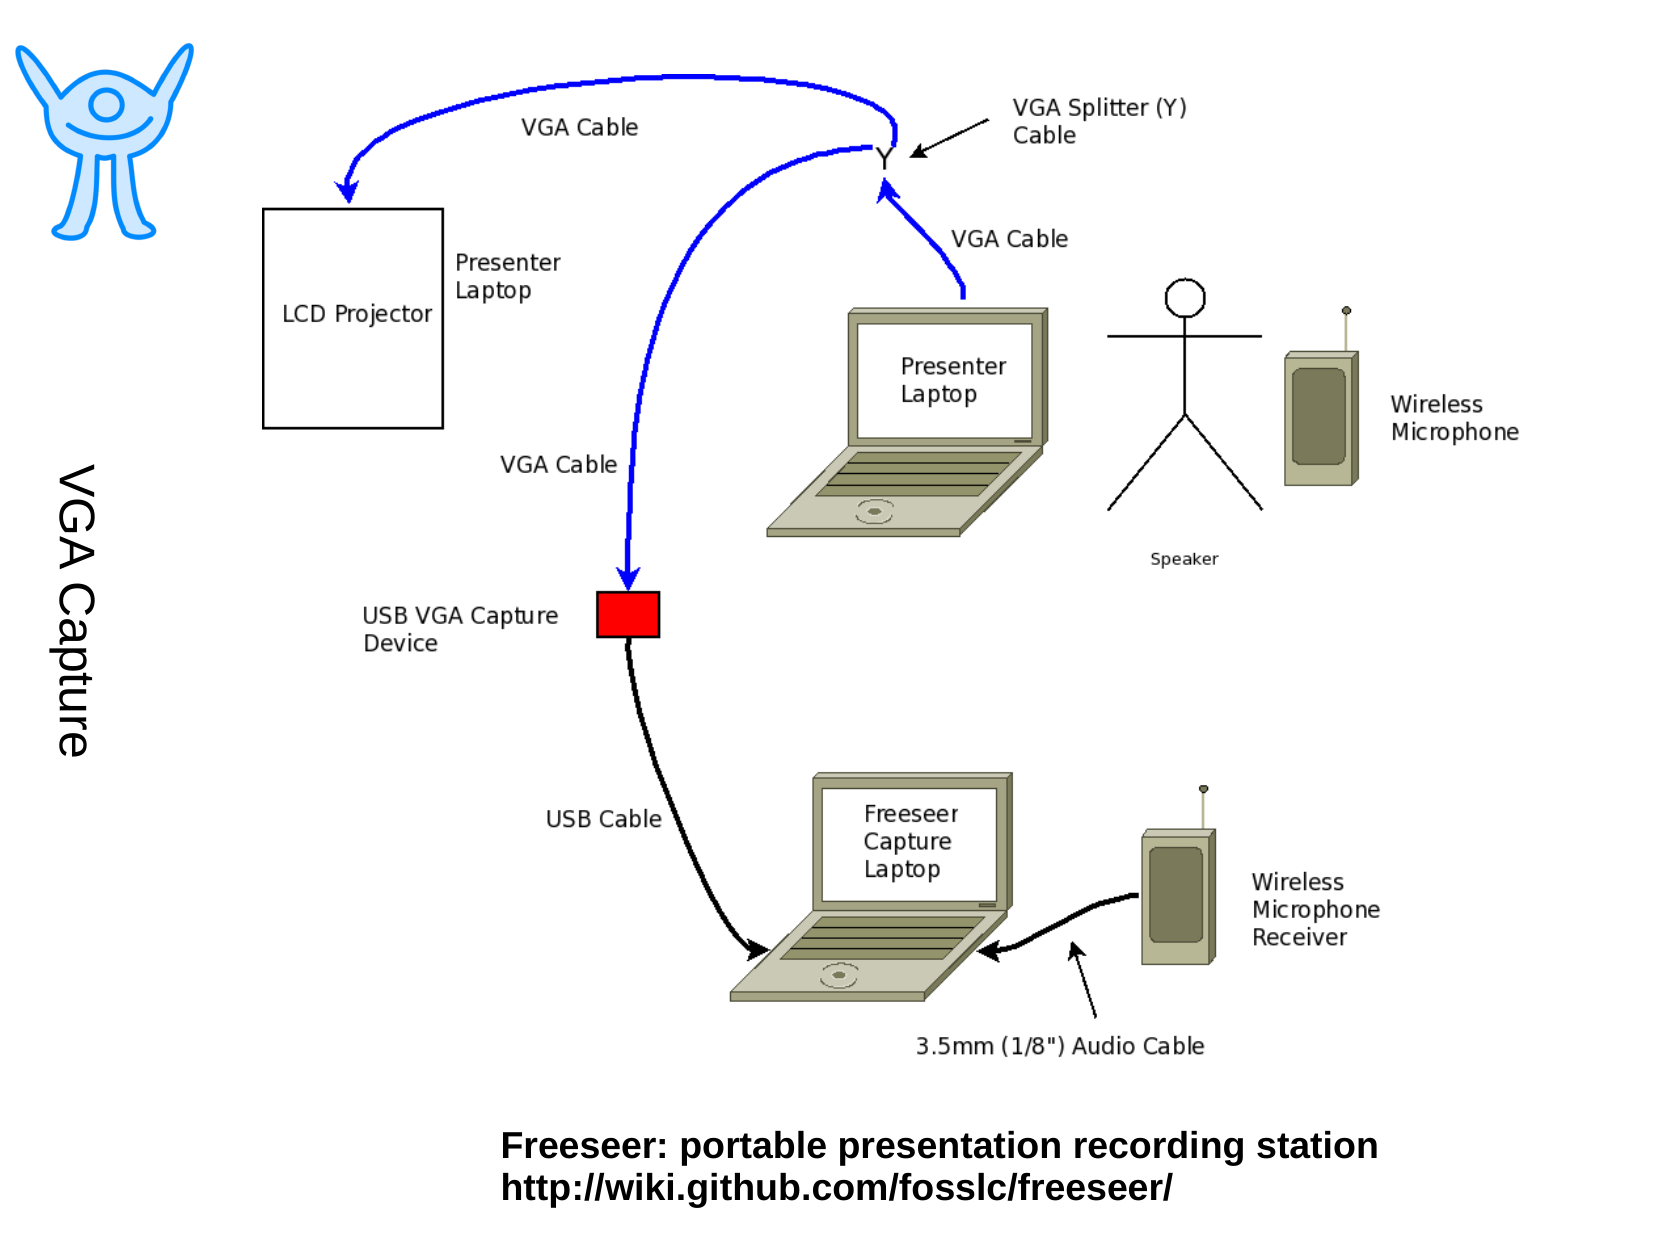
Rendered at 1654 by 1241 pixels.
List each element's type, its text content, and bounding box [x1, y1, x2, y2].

picture [8, 25, 198, 293]
text_box VGA Capture [41, 450, 113, 863]
picture [262, 74, 1523, 1061]
